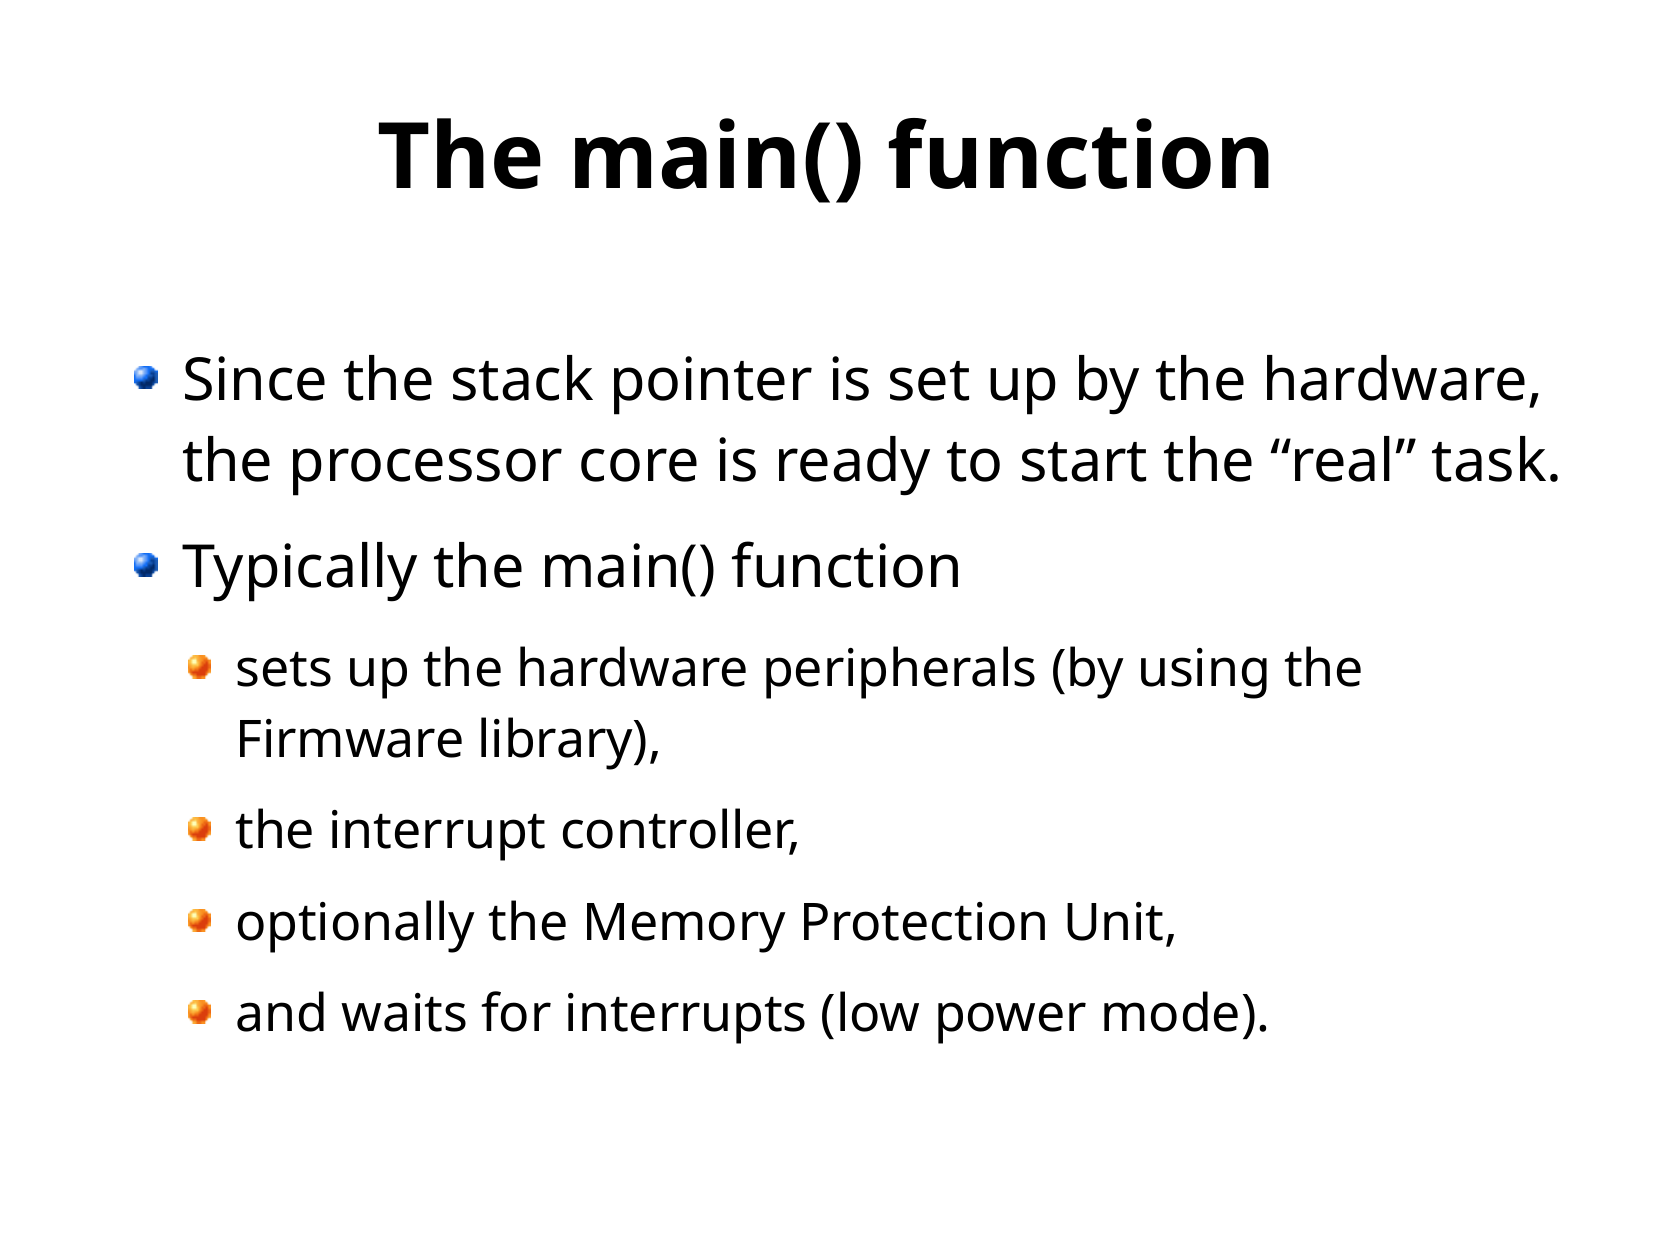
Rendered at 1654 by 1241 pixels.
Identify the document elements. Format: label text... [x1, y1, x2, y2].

list Since the stack pointer is set up by the hardware, the processor core is ready to start the “real” task. Typically the main() function sets up the hardware peripherals (by using the Firmware library), the interrupt controller, optionally the Memory Protection Unit, and waits for interrupts (low power mode). [82, 337, 1571, 1109]
title The main() function [82, 49, 1571, 257]
